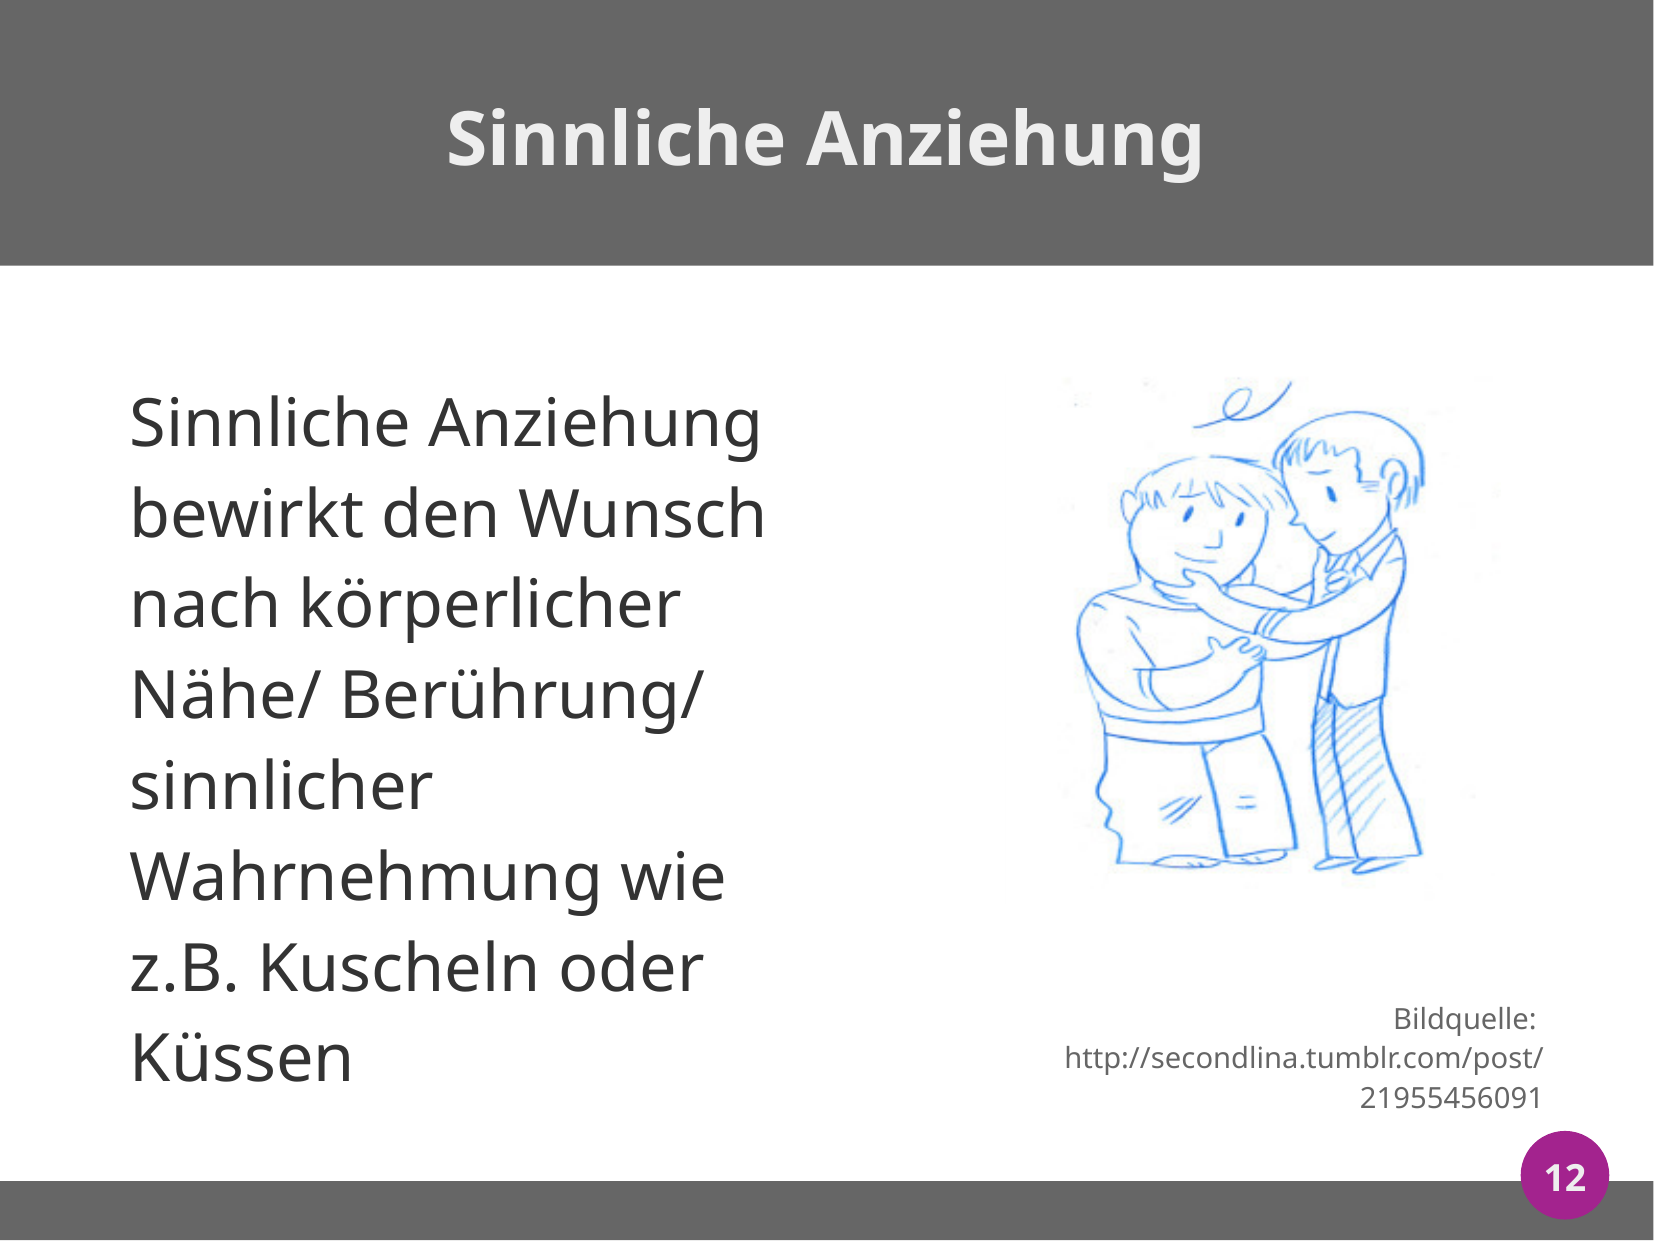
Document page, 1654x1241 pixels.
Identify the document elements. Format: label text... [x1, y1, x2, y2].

picture [1004, 374, 1501, 904]
text_box Bildquelle: http://secondlina.tumblr.com/post/21955456091 [919, 990, 1560, 1099]
title Sinnliche Anziehung [59, 11, 1595, 260]
list Sinnliche Anziehung bewirkt den Wunsch nach körperlicher Nähe/ Berührung/ sinnlicher Wahrnehmung wie z.B. Kuscheln oder Küssen [59, 324, 809, 1152]
